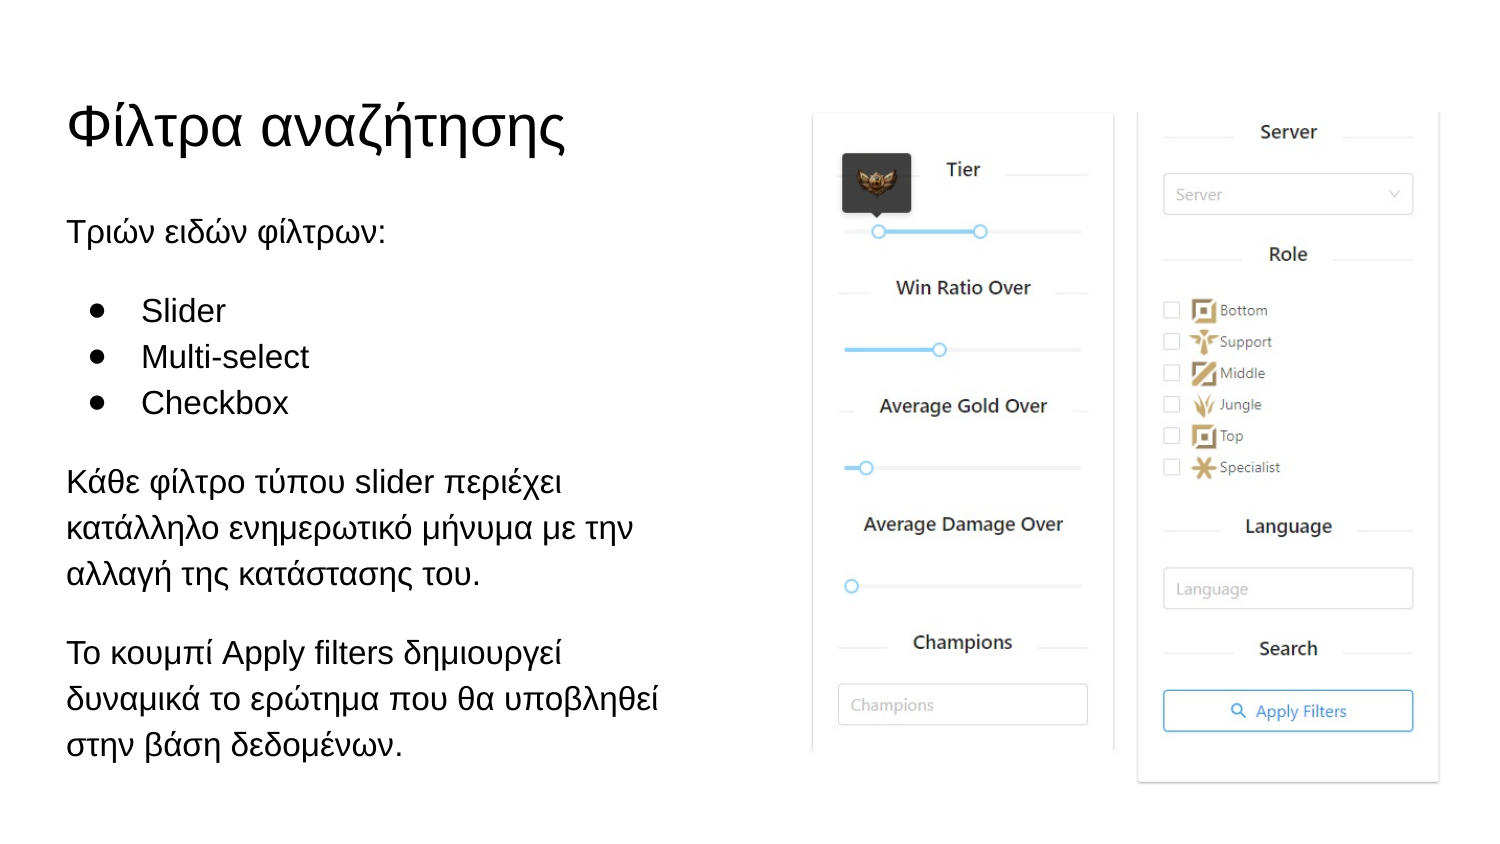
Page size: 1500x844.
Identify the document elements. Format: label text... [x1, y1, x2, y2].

picture [792, 103, 1449, 785]
title Φίλτρα αναζήτησης [51, 72, 1449, 167]
list Τριών ειδών φίλτρων: Slider Multi-select Checkbox Κάθε φίλτρο τύπου slider περιέχει κατάλληλο ενημερωτικό μήνυμα με την αλλαγή της κατάστασης του. Το κουμπί Apply filters δημιουργεί δυναμικά το ερώτημα που θα υποβληθεί στην βάση δεδομένων. [51, 189, 708, 777]
